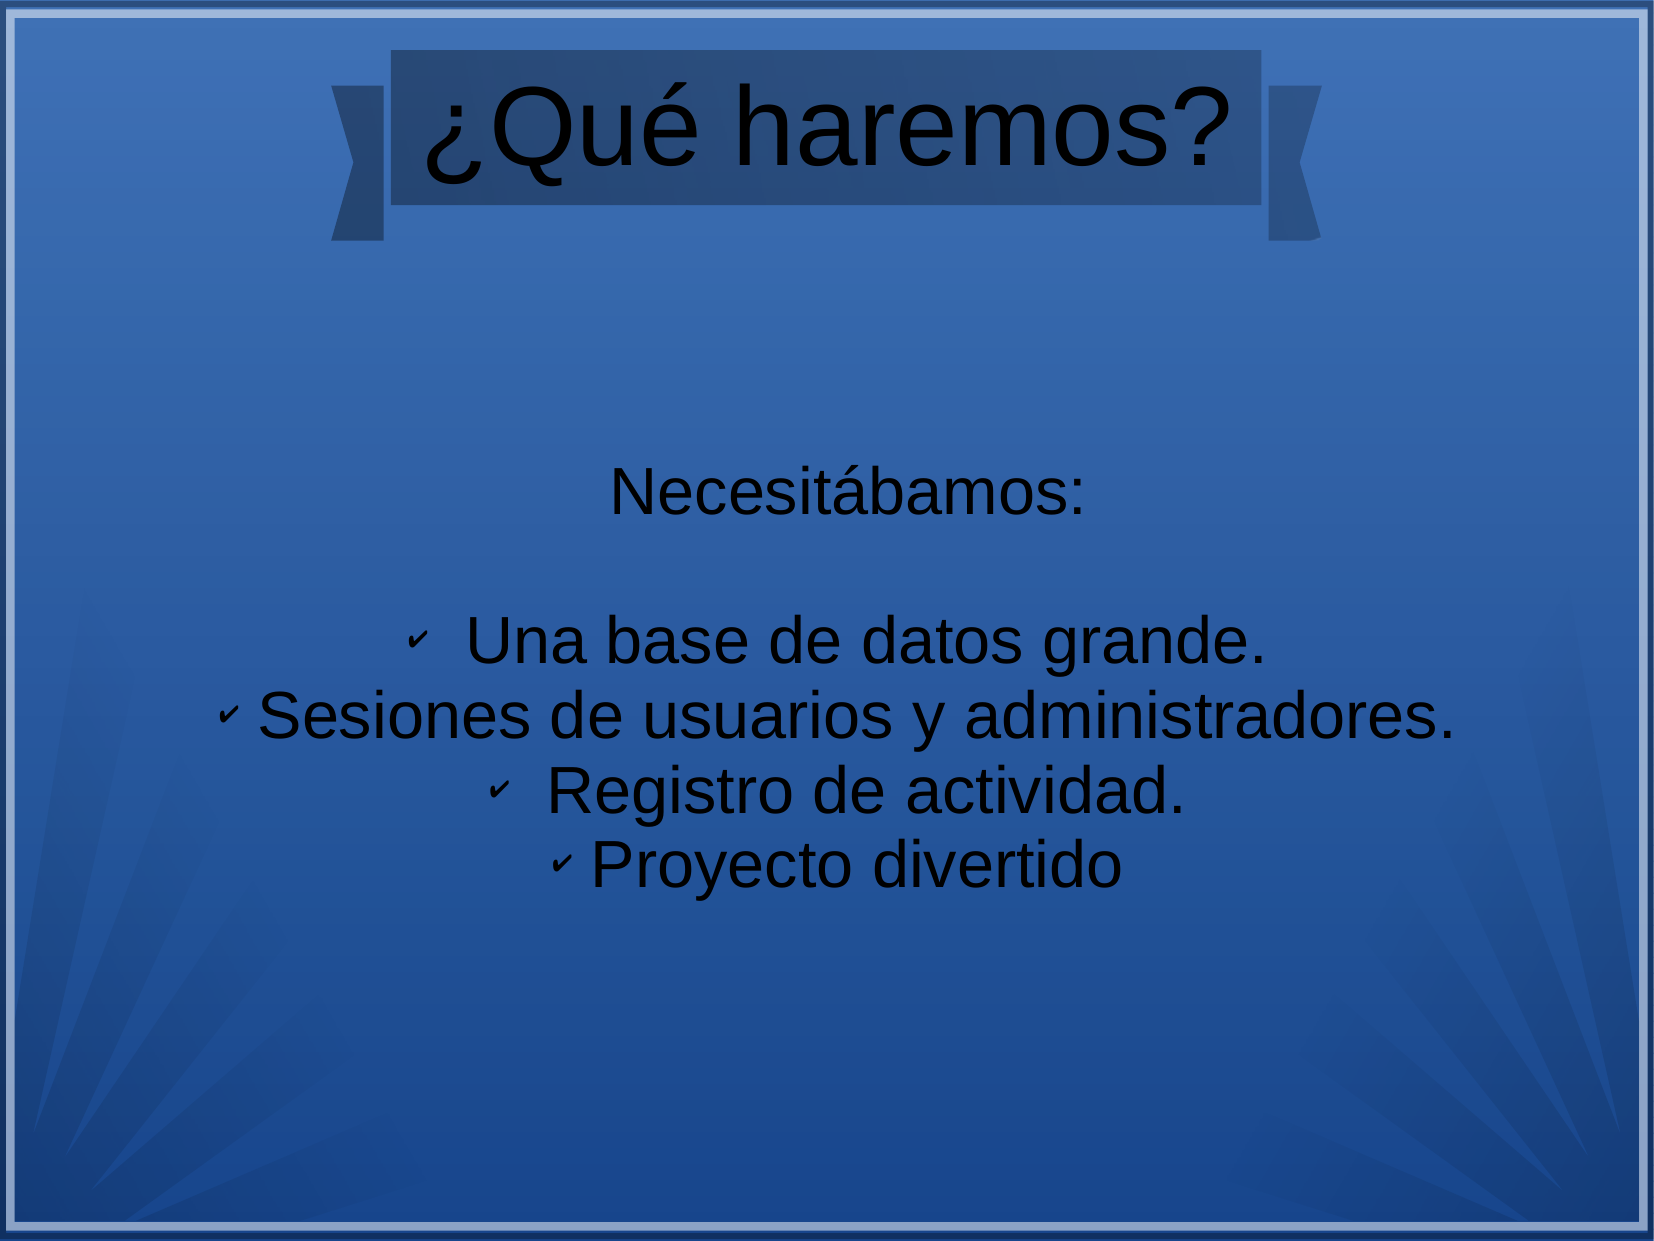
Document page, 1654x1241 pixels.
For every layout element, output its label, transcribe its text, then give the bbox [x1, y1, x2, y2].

subtitle Necesitábamos: Una base de datos grande. Sesiones de usuarios y administradores. Registro de actividad. Proyecto divertido [94, 198, 1583, 1158]
title ¿Qué haremos? [389, 47, 1264, 198]
